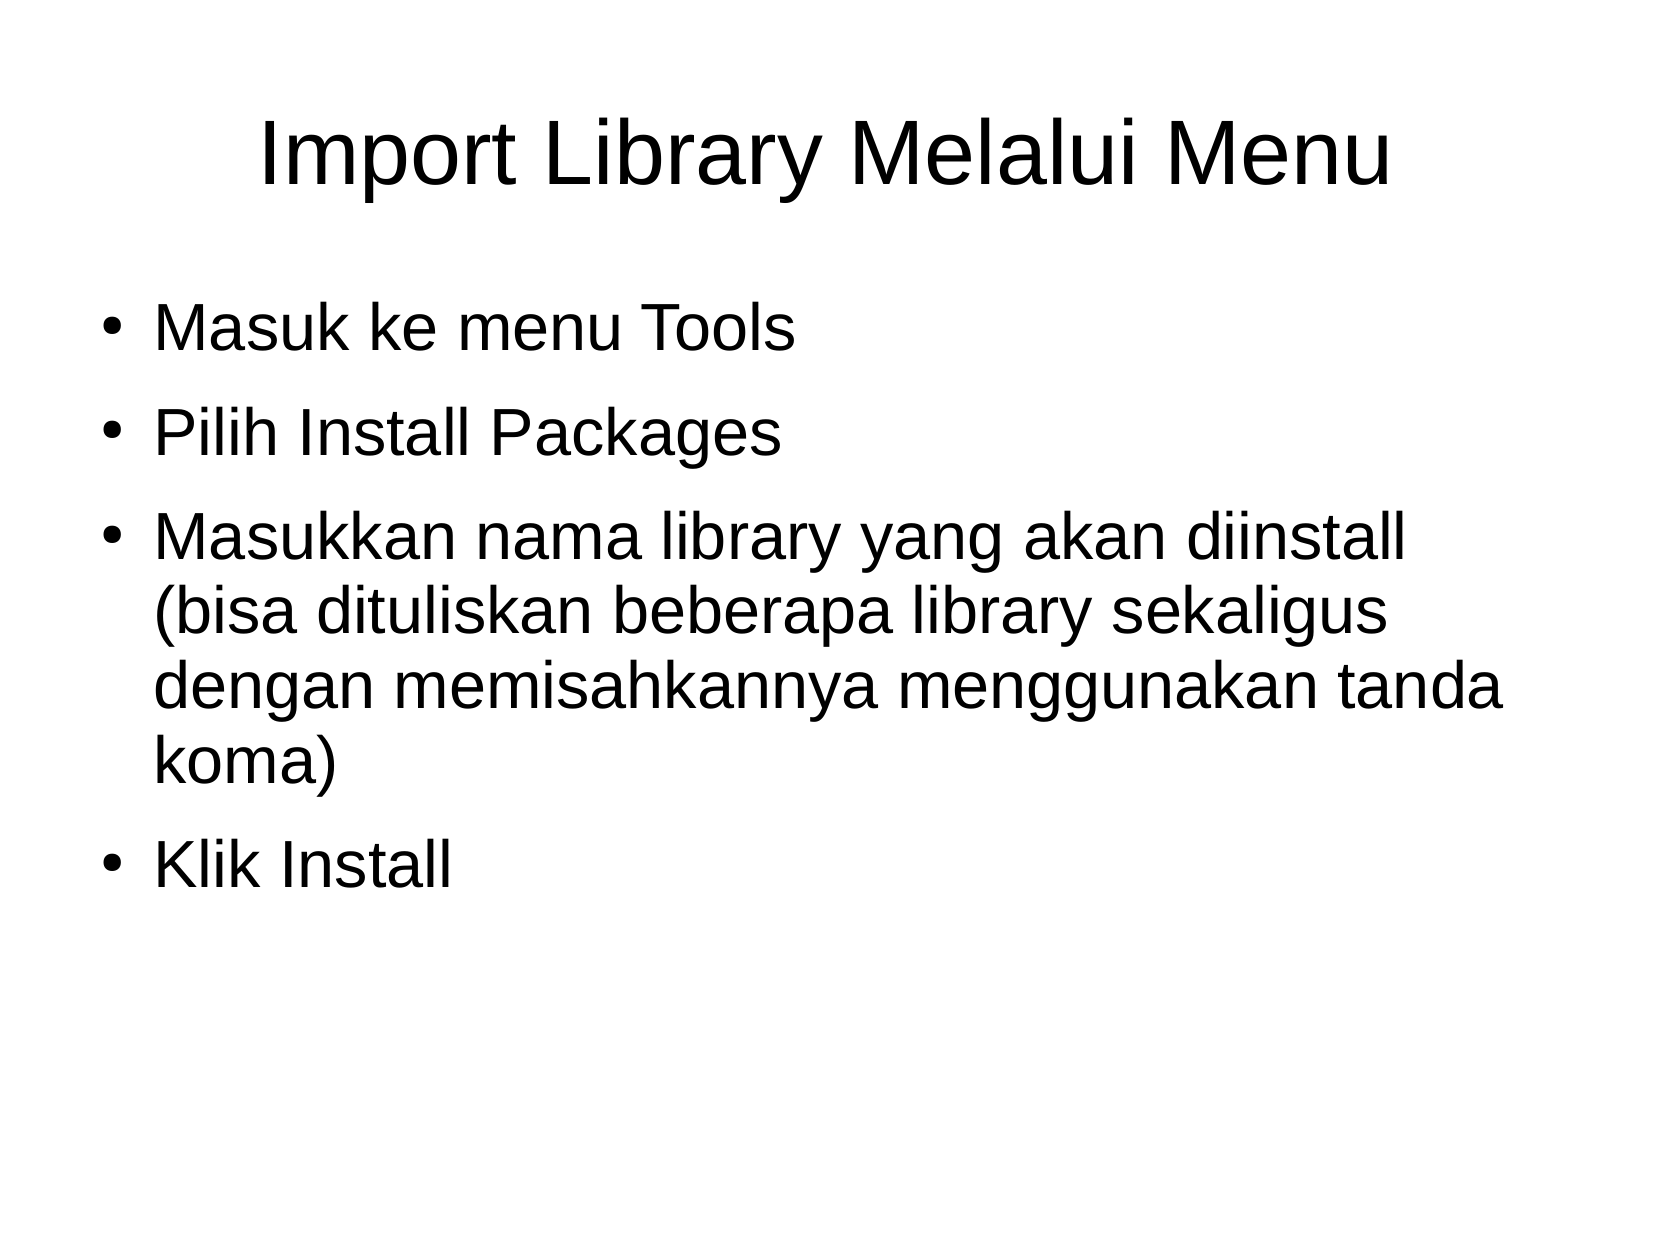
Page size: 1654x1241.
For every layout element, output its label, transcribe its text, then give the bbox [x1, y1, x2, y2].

title Import Library Melalui Menu [82, 49, 1571, 257]
list Masuk ke menu Tools Pilih Install Packages Masukkan nama library yang akan diinstall (bisa dituliskan beberapa library sekaligus dengan memisahkannya menggunakan tanda koma) Klik Install [82, 290, 1571, 1010]
